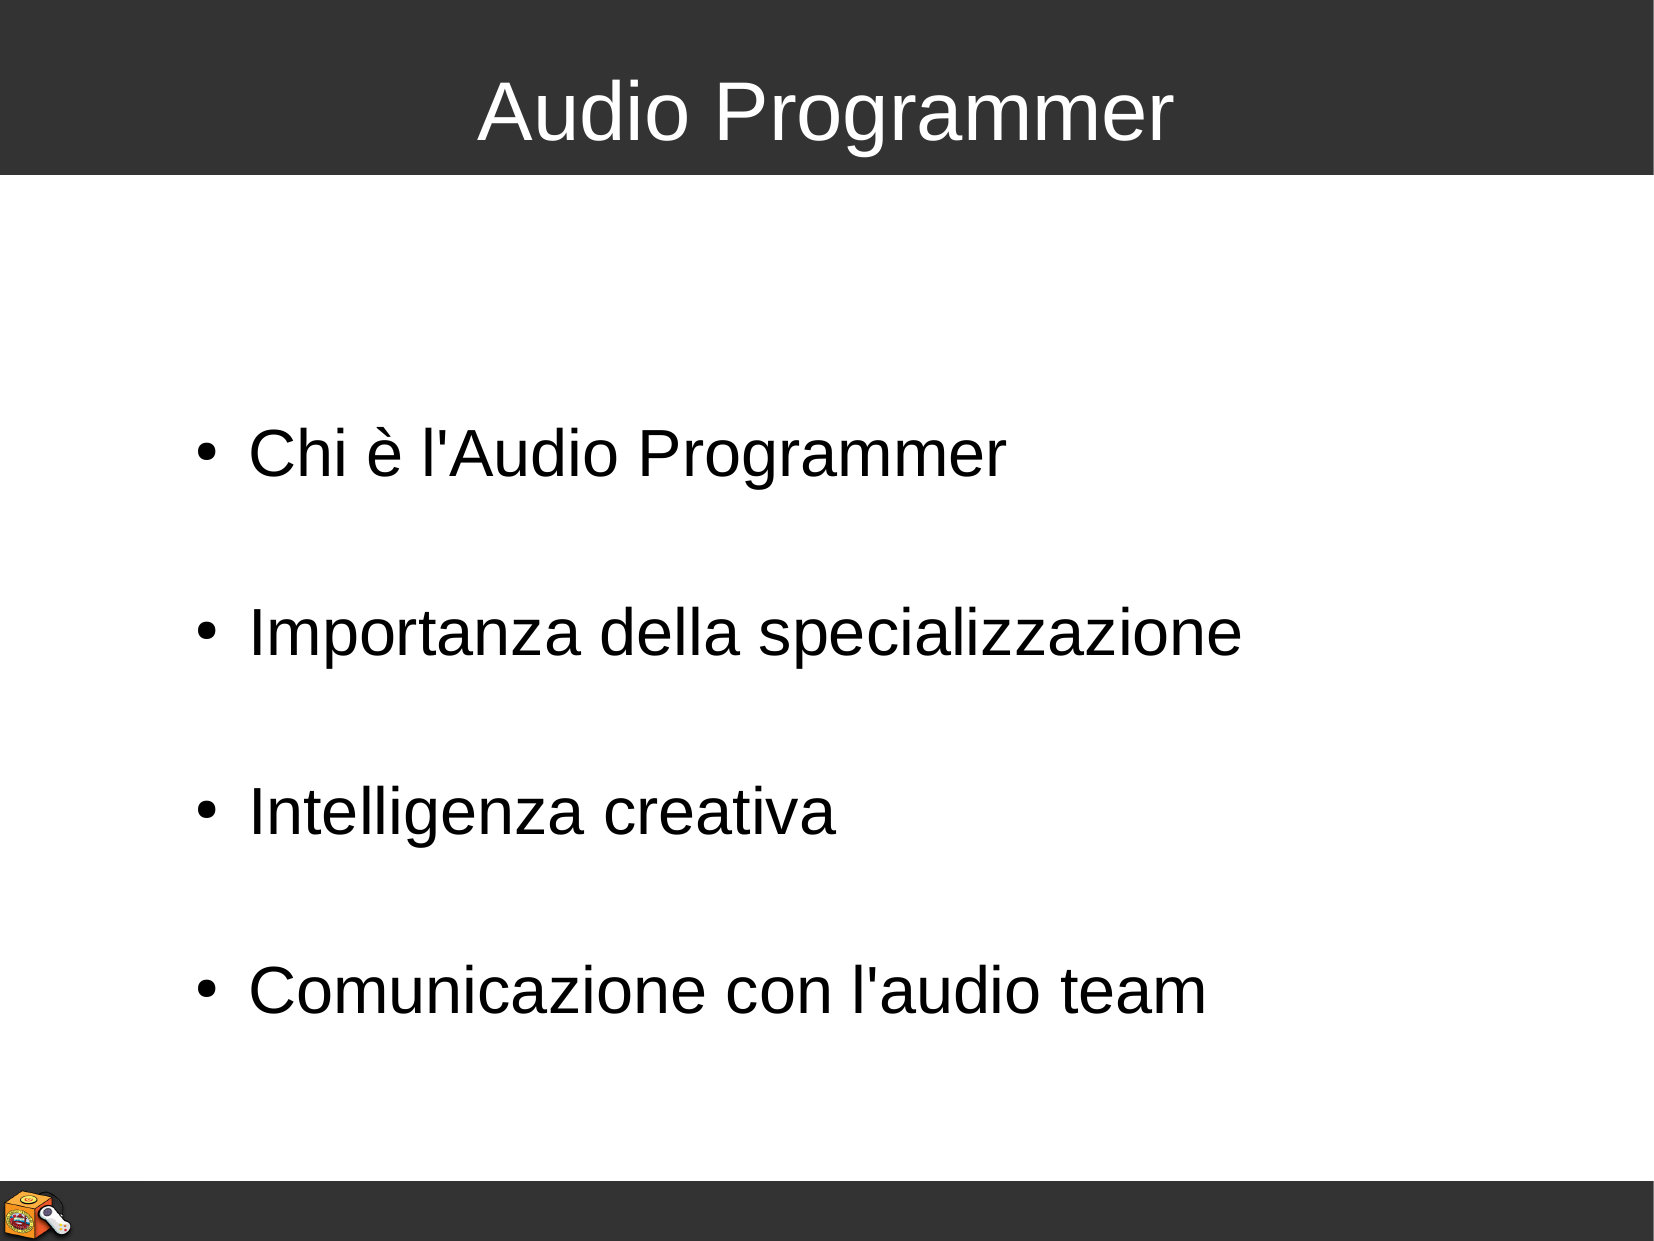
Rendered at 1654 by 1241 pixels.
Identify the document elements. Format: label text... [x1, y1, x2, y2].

picture [0, 1181, 1654, 1241]
title Audio Programmer [82, 15, 1571, 208]
picture [0, 0, 1654, 175]
subtitle Chi è l'Audio Programmer Importanza della specializzazione Intelligenza creativa Comunicazione con l'audio team [177, 341, 1276, 1029]
